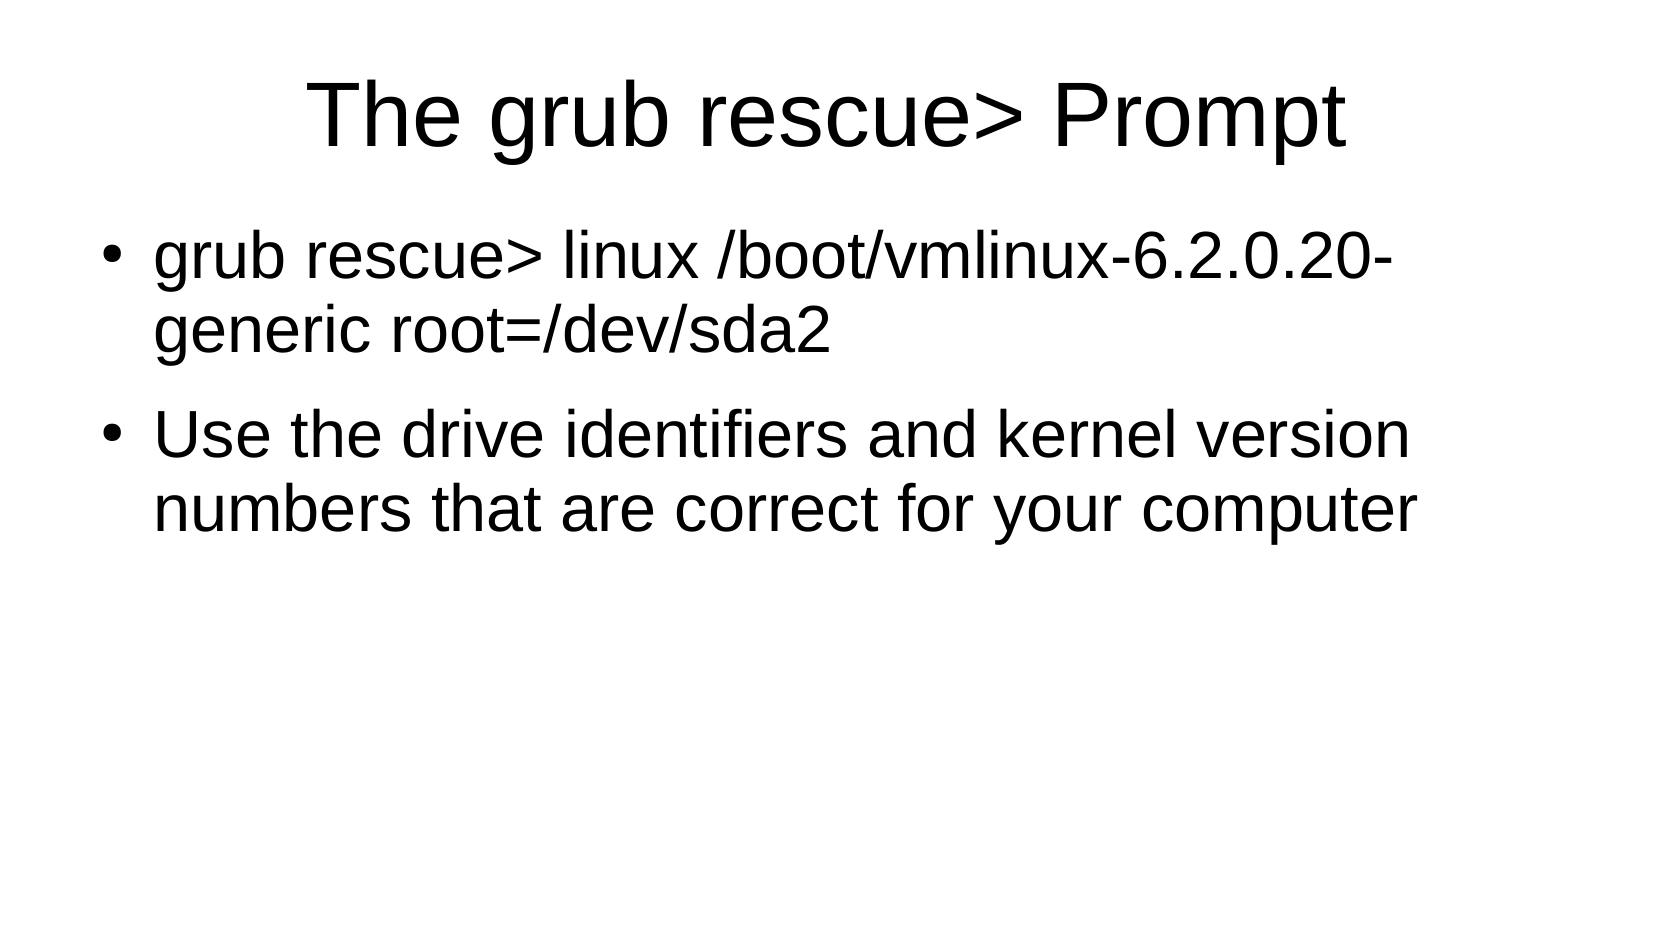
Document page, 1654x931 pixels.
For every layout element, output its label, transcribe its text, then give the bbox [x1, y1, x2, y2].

title The grub rescue> Prompt [82, 37, 1571, 193]
list grub rescue> linux /boot/vmlinux-6.2.0.20-generic root=/dev/sda2 Use the drive identifiers and kernel version numbers that are correct for your computer [82, 217, 1571, 758]
